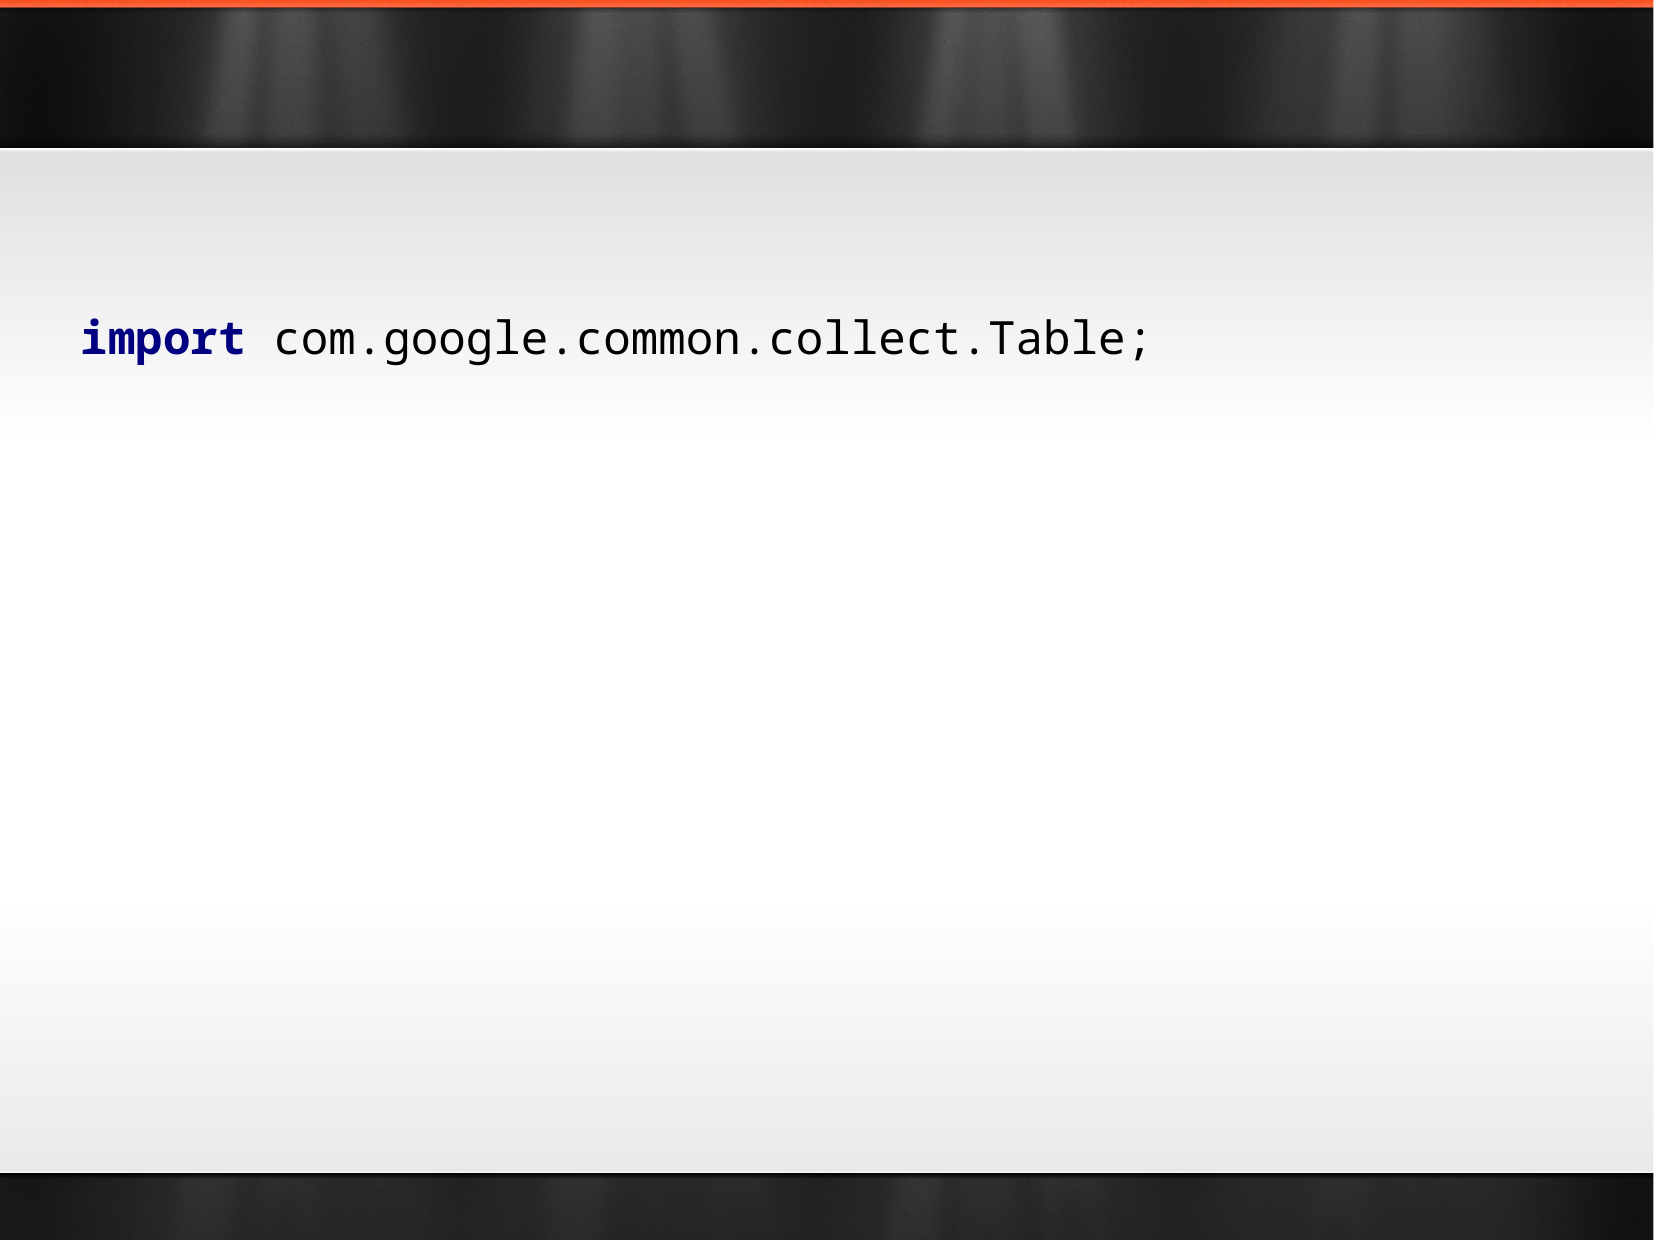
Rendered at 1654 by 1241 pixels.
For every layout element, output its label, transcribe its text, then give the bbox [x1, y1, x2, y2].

picture [0, 0, 1654, 1240]
subtitle import com.google.common.collect.Table; [80, 305, 1654, 1125]
